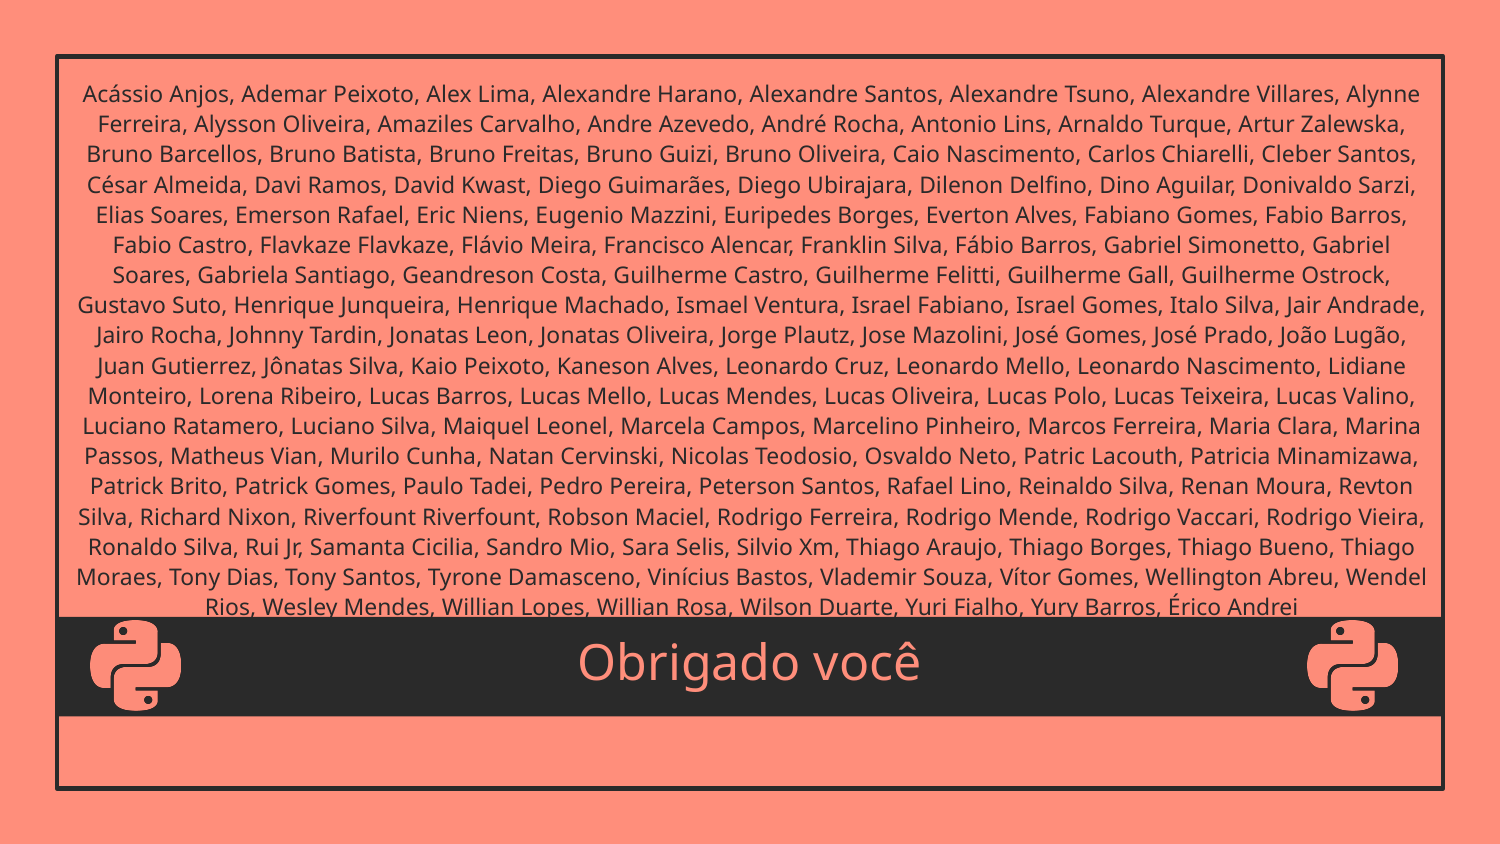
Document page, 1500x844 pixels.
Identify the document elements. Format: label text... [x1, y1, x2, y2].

title Obrigado você [386, 615, 1114, 716]
subtitle Acássio Anjos, Ademar Peixoto, Alex Lima, Alexandre Harano, Alexandre Santos, Alexandre Tsuno, Alexandre Villares, Alynne Ferreira, Alysson Oliveira, Amaziles Carvalho, Andre Azevedo, André Rocha, Antonio Lins, Arnaldo Turque, Artur Zalewska, Bruno Barcellos, Bruno Batista, Bruno Freitas, Bruno Guizi, Bruno Oliveira, Caio Nascimento, Carlos Chiarelli, Cleber Santos, César Almeida, Davi Ramos, David Kwast, Diego Guimarães, Diego Ubirajara, Dilenon Delfino, Dino Aguilar, Donivaldo Sarzi, Elias Soares, Emerson Rafael, Eric Niens, Eugenio Mazzini, Euripedes Borges, Everton Alves, Fabiano Gomes, Fabio Barros, Fabio Castro, Flavkaze Flavkaze, Flávio Meira, Francisco Alencar, Franklin Silva, Fábio Barros, Gabriel Simonetto, Gabriel Soares, Gabriela Santiago, Geandreson Costa, Guilherme Castro, Guilherme Felitti, Guilherme Gall, Guilherme Ostrock, Gustavo Suto, Henrique Junqueira, Henrique Machado, Ismael Ventura, Israel Fabiano, Israel Gomes, Italo Silva, Jair Andrade, Jairo Rocha, Johnny Tardin, Jonatas Leon, Jonatas Oliveira, Jorge Plautz, Jose Mazolini, José Gomes, José Prado, João Lugão, Juan Gutierrez, Jônatas Silva, Kaio Peixoto, Kaneson Alves, Leonardo Cruz, Leonardo Mello, Leonardo Nascimento, Lidiane Monteiro, Lorena Ribeiro, Lucas Barros, Lucas Mello, Lucas Mendes, Lucas Oliveira, Lucas Polo, Lucas Teixeira, Lucas Valino, Luciano Ratamero, Luciano Silva, Maiquel Leonel, Marcela Campos, Marcelino Pinheiro, Marcos Ferreira, Maria Clara, Marina Passos, Matheus Vian, Murilo Cunha, Natan Cervinski, Nicolas Teodosio, Osvaldo Neto, Patric Lacouth, Patricia Minamizawa, Patrick Brito, Patrick Gomes, Paulo Tadei, Pedro Pereira, Peterson Santos, Rafael Lino, Reinaldo Silva, Renan Moura, Revton Silva, Richard Nixon, Riverfount Riverfount, Robson Maciel, Rodrigo Ferreira, Rodrigo Mende, Rodrigo Vaccari, Rodrigo Vieira, Ronaldo Silva, Rui Jr, Samanta Cicilia, Sandro Mio, Sara Selis, Silvio Xm, Thiago Araujo, Thiago Borges, Thiago Bueno, Thiago Moraes, Tony Dias, Tony Santos, Tyrone Damasceno, Vinícius Bastos, Vlademir Souza, Vítor Gomes, Wellington Abreu, Wendel Rios, Wesley Mendes, Willian Lopes, Willian Rosa, Wilson Duarte, Yuri Fialho, Yury Barros, Érico Andrei [59, 61, 1447, 650]
picture [1307, 650, 1398, 711]
picture [90, 650, 181, 711]
